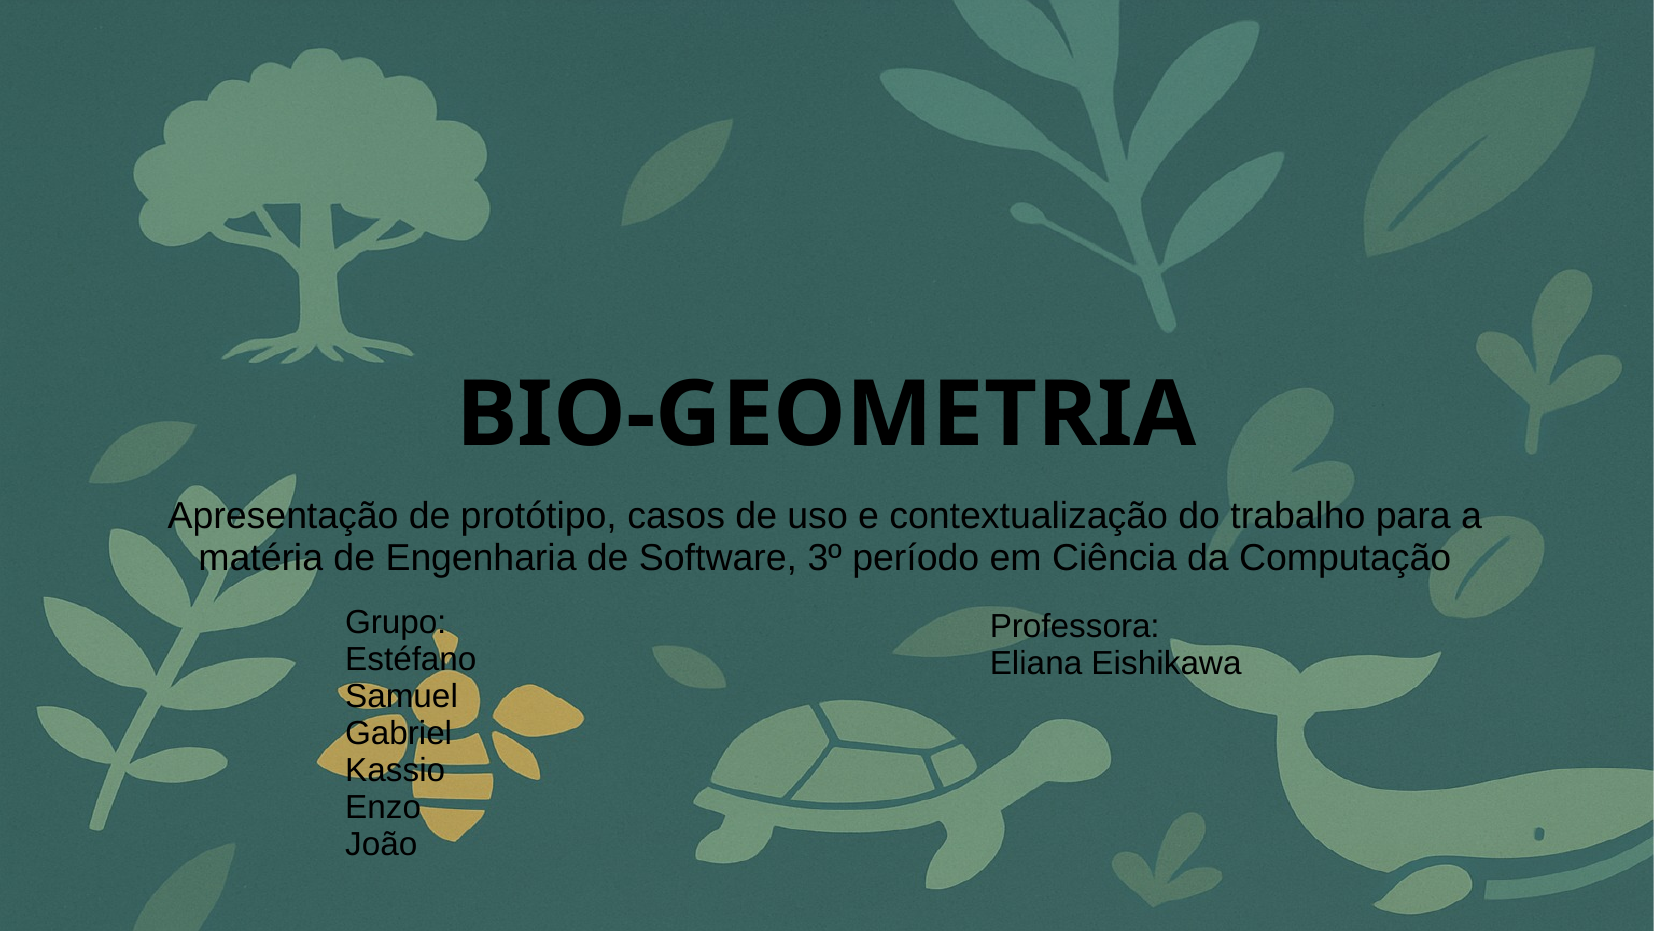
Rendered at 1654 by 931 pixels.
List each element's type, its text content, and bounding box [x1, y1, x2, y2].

title BIO-GEOMETRIA [82, 332, 1571, 488]
picture [0, 0, 1654, 931]
text_box Professora: Eliana Eishikawa [975, 600, 1426, 731]
subtitle Grupo: Estéfano Samuel Gabriel Kassio Enzo João [345, 603, 601, 863]
text_box Apresentação de protótipo, casos de uso e contextualização do trabalho para a matéria de Engenharia de Software, 3º período em Ciência da Computação [150, 487, 1501, 587]
